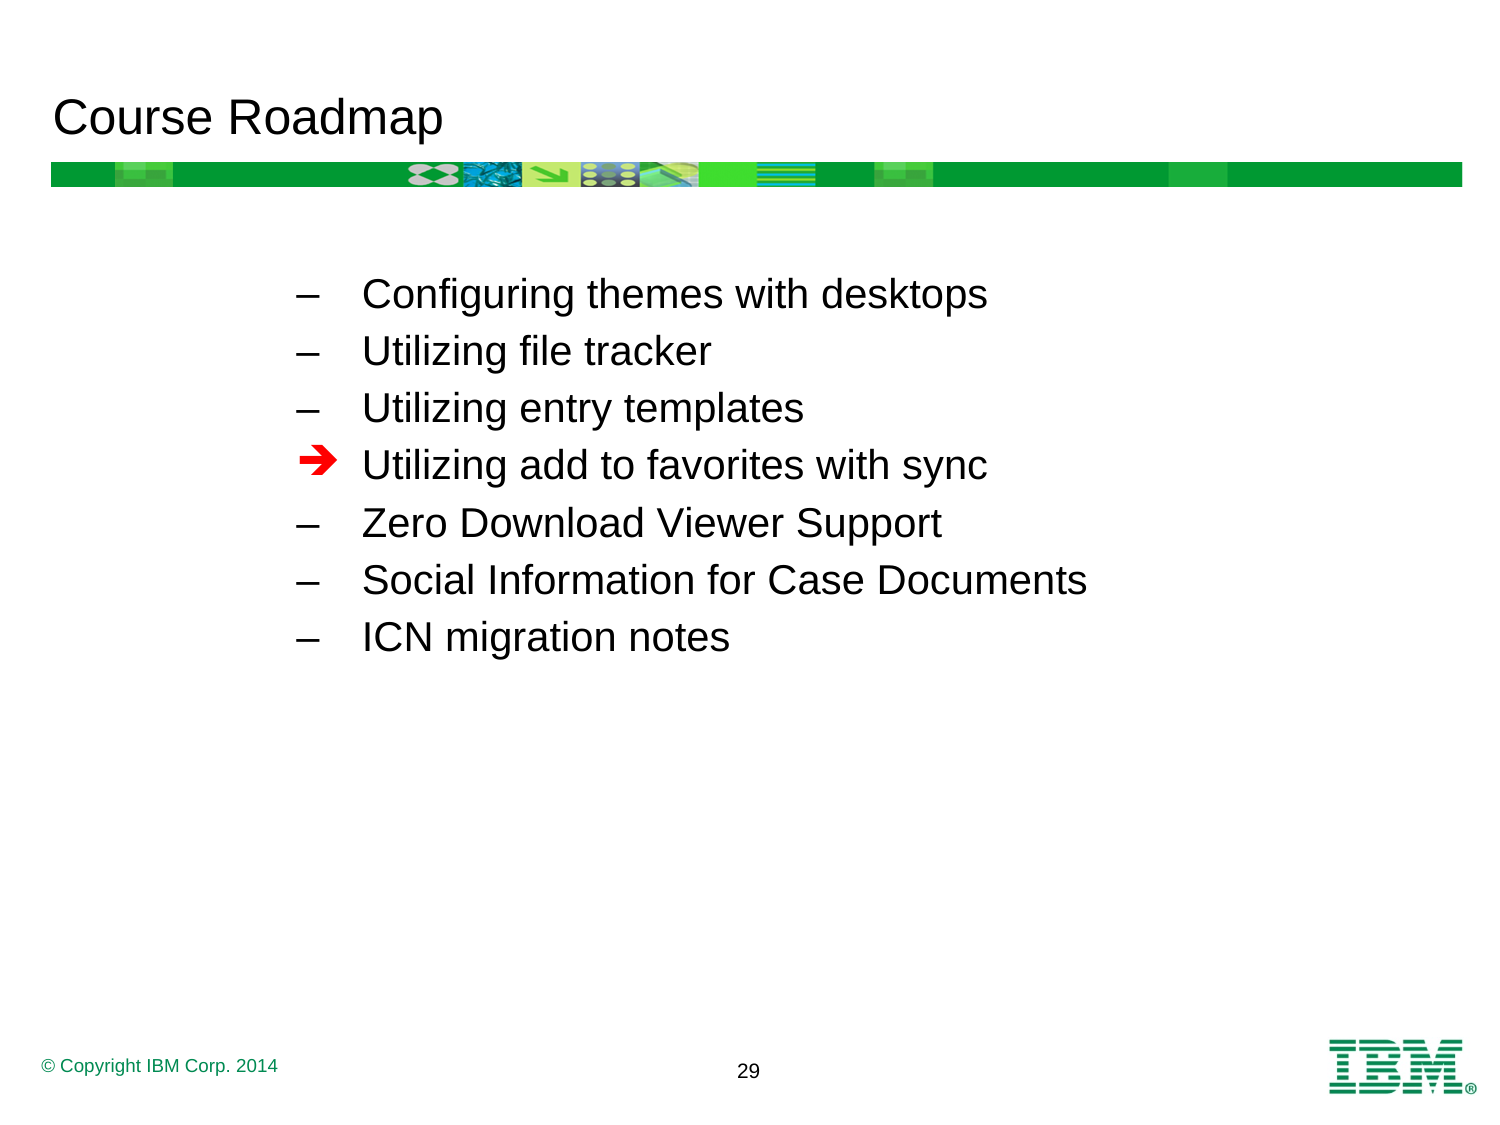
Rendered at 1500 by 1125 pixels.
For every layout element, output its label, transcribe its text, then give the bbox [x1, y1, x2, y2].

title Course Roadmap [37, 45, 1388, 188]
picture [1327, 1037, 1479, 1096]
picture [50, 161, 1463, 189]
list Configuring themes with desktops Utilizing file tracker Utilizing entry templates Utilizing add to favorites with sync Zero Download Viewer Support Social Information for Case Documents ICN migration notes [75, 262, 1426, 1005]
